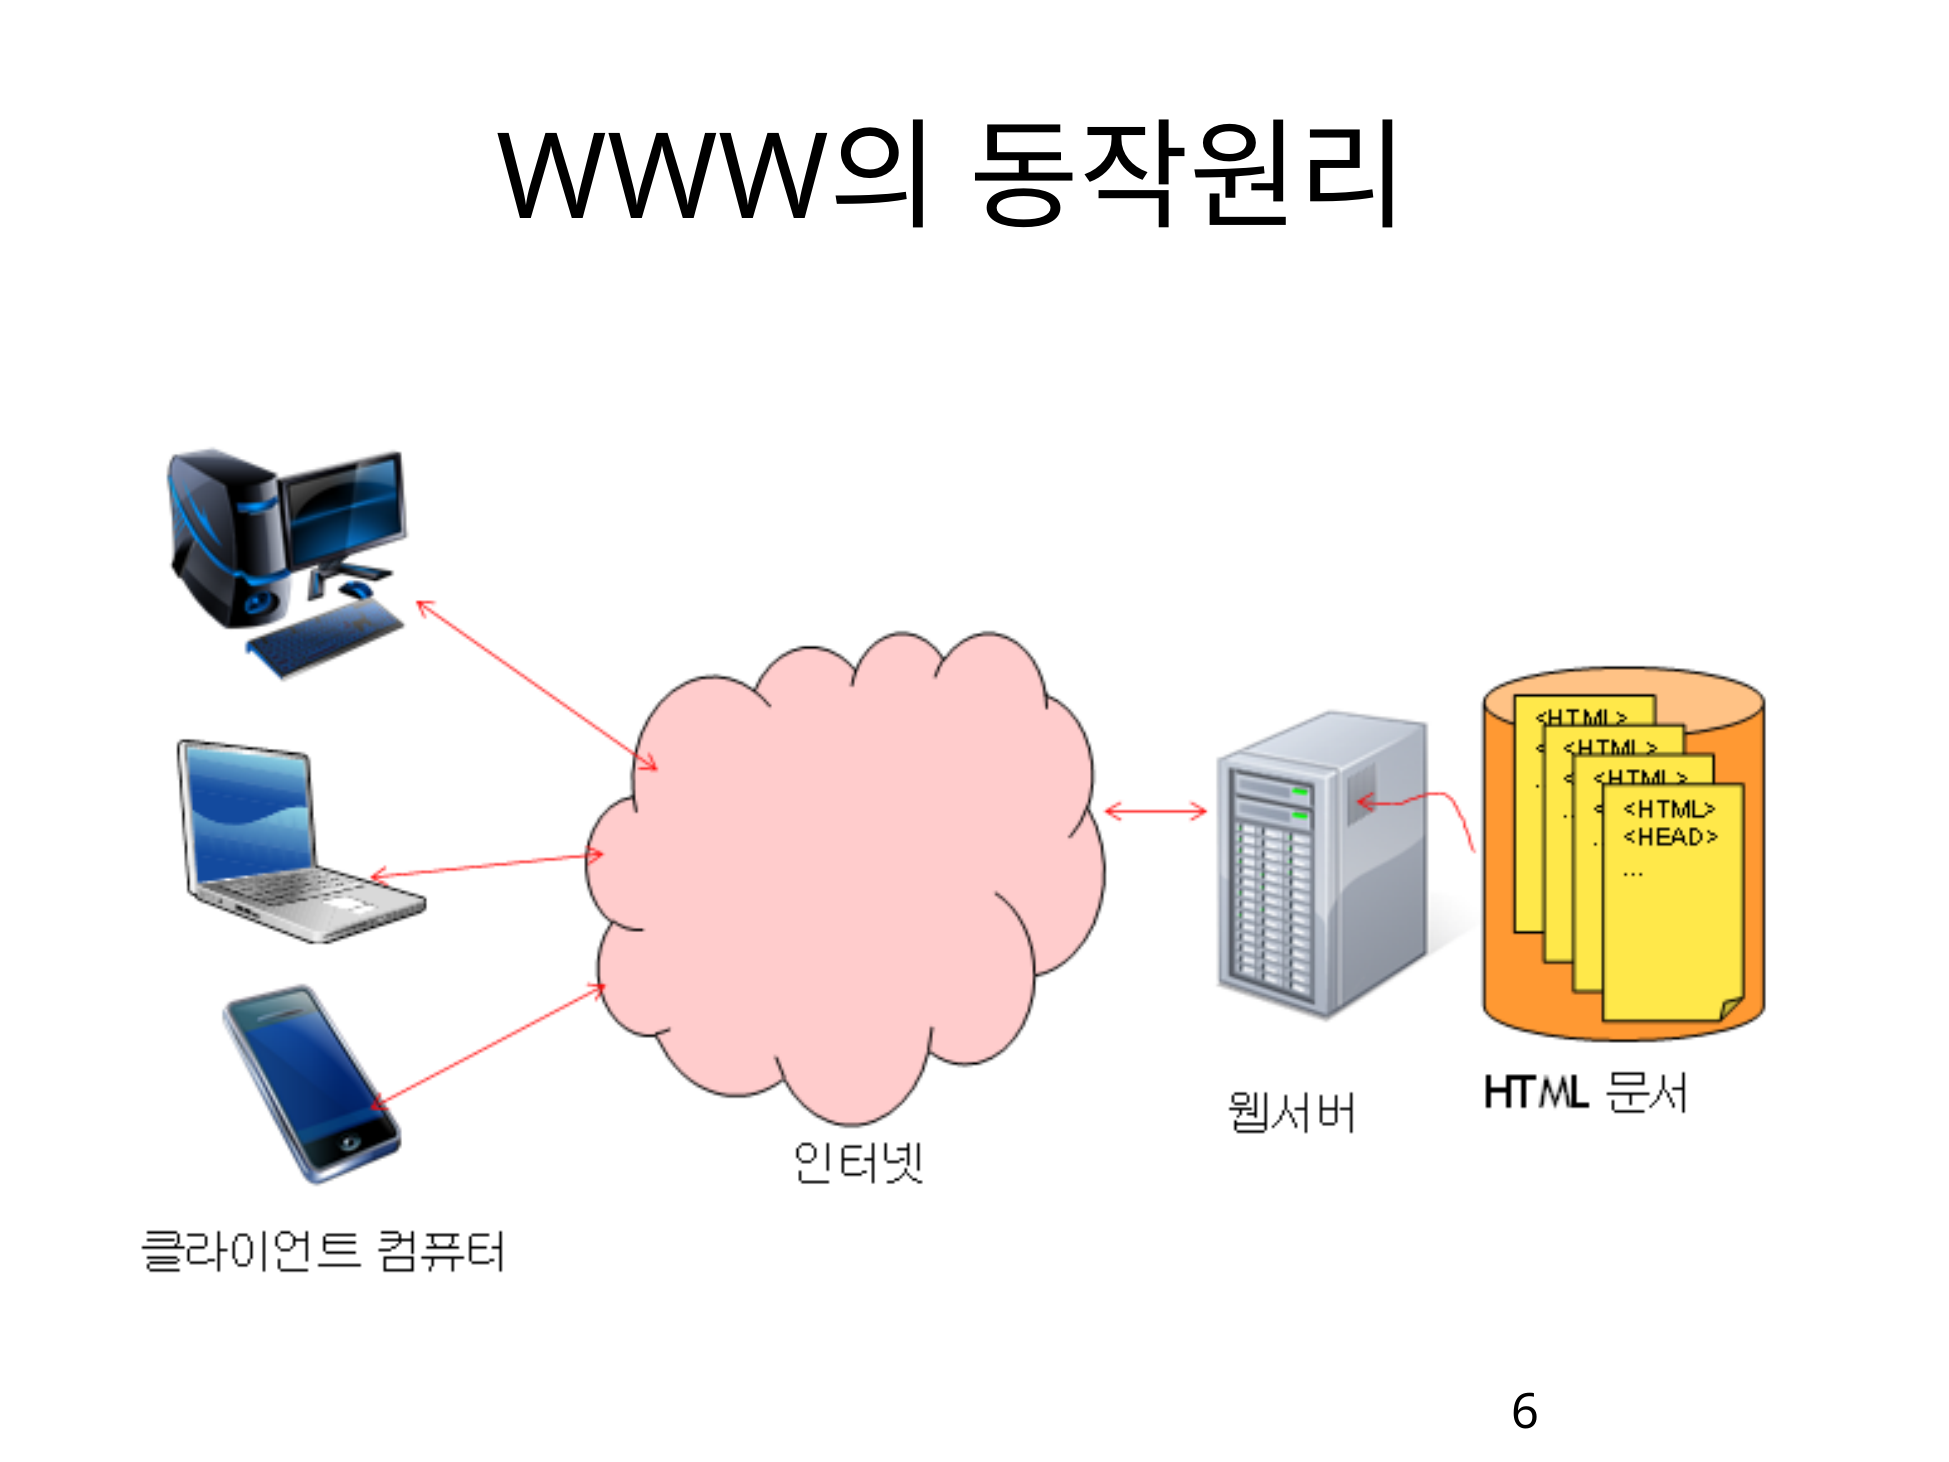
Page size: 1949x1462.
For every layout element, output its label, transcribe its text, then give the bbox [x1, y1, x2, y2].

picture [115, 400, 1834, 1300]
title WWW의 동작원리 [156, 92, 1749, 255]
slide_number <숫자> [1496, 1372, 1899, 1462]
